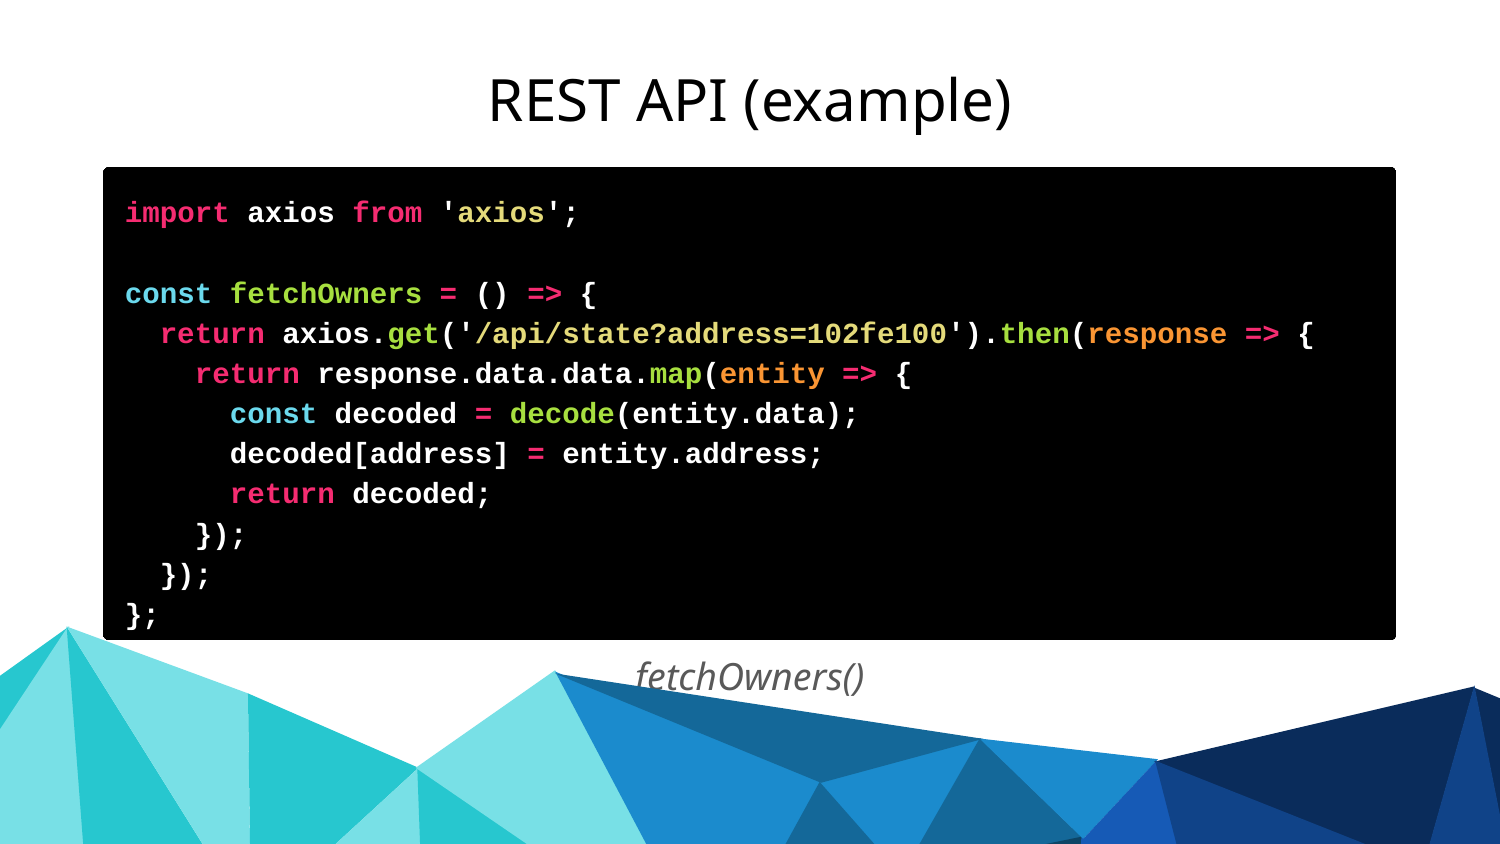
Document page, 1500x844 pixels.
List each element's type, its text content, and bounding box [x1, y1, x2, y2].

text_box import axios from 'axios'; const fetchOwners = () => { return axios.get('/api/state?address=102fe100').then(response => { return response.data.data.map(entity => { const decoded = decode(entity.data); decoded[address] = entity.address; return decoded; }); }); }; [109, 173, 1391, 635]
title REST API (example) [51, 47, 1449, 142]
text_box [0, 626, 1500, 844]
list fetchOwners() [342, 637, 1158, 716]
